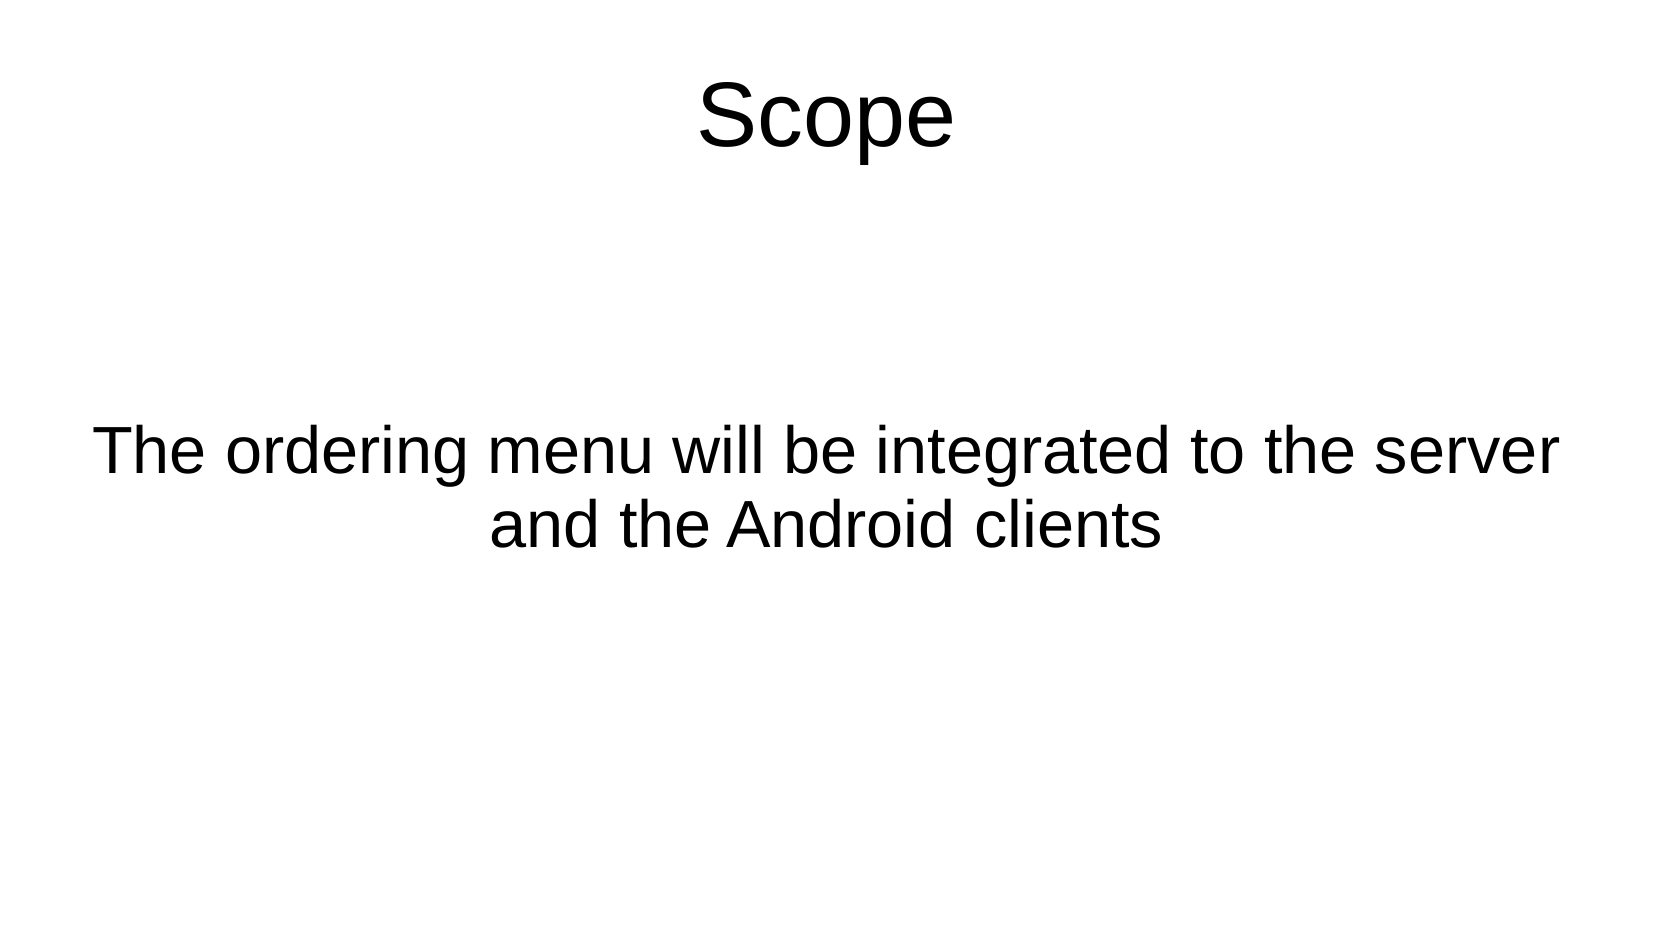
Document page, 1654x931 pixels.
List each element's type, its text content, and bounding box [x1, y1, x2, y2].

title Scope [82, 37, 1571, 193]
subtitle The ordering menu will be integrated to the server and the Android clients [82, 217, 1571, 758]
